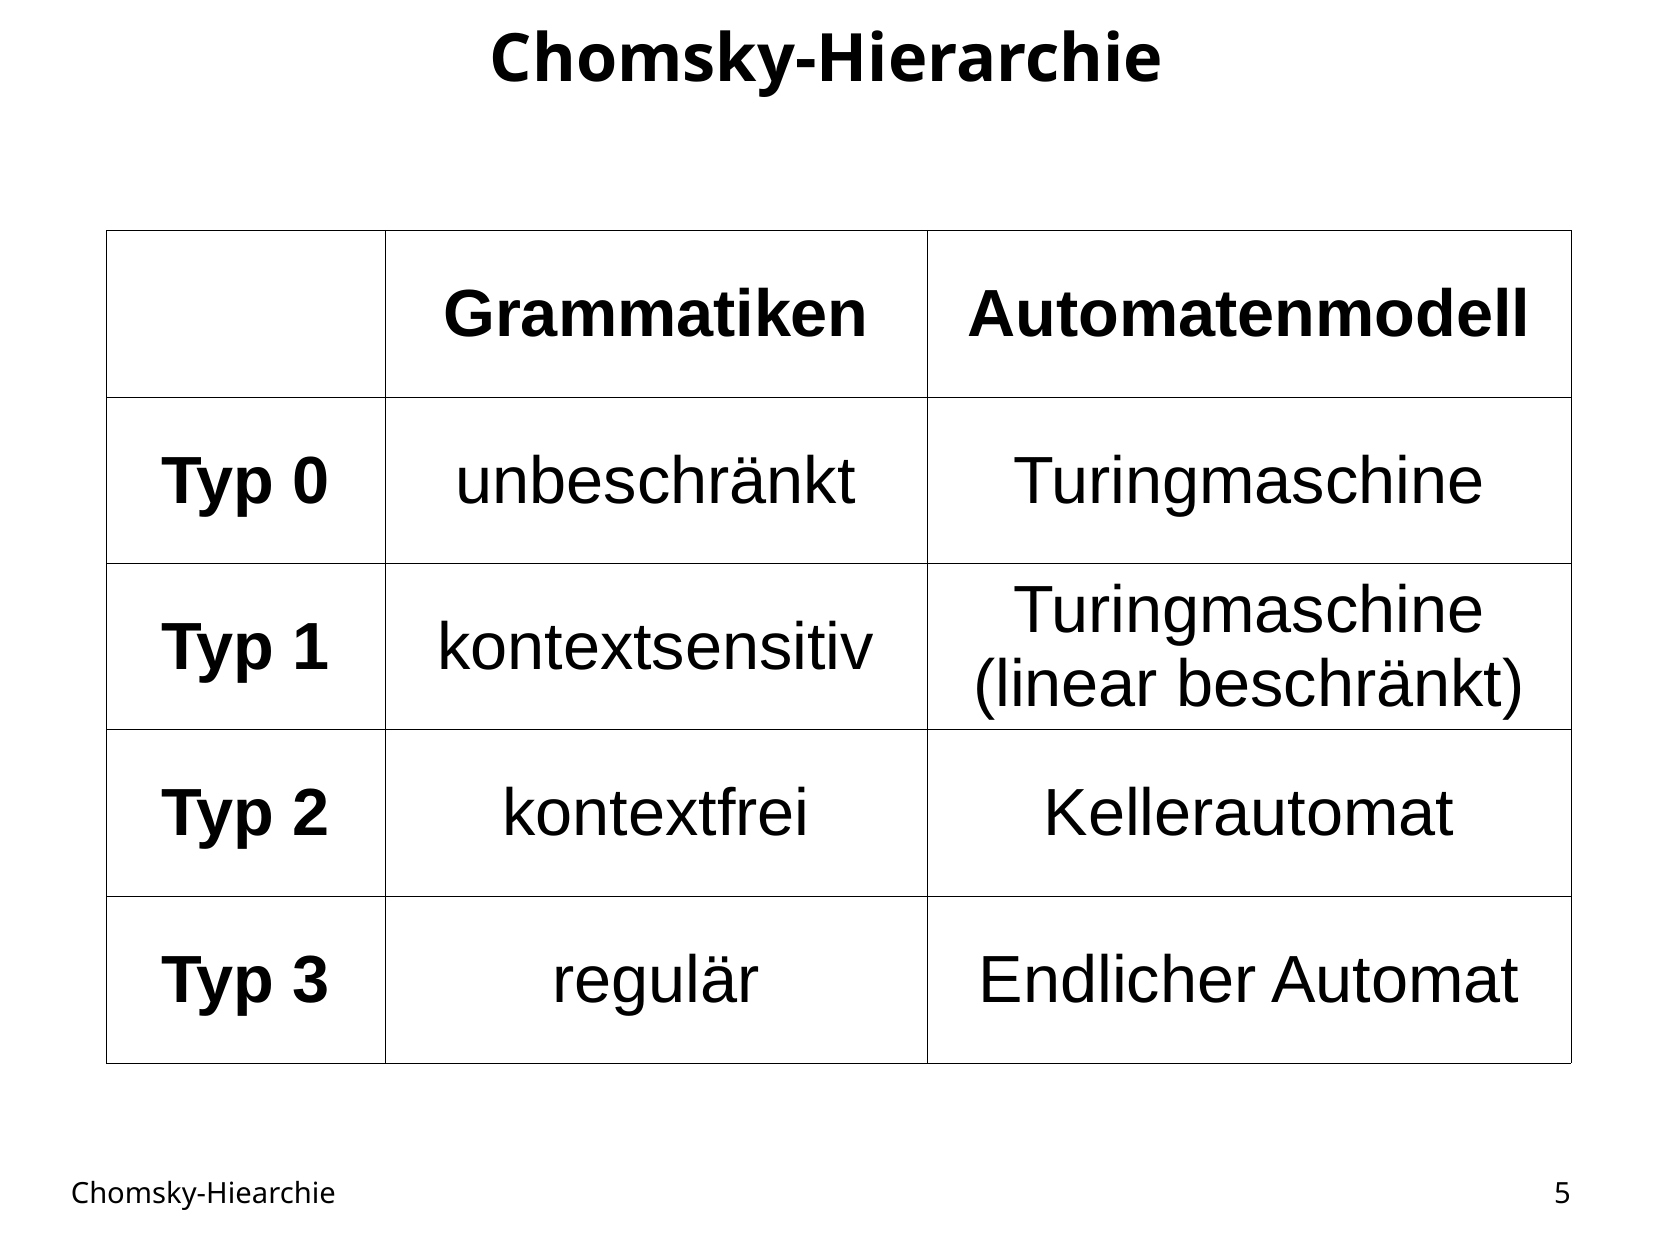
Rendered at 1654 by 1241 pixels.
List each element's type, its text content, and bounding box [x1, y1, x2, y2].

table_cell Typ 1 [107, 564, 385, 729]
table_cell Kellerautomat [928, 730, 1571, 896]
table_cell Endlicher Automat [928, 897, 1571, 1063]
table_cell kontextfrei [386, 730, 927, 896]
table_cell Turingmaschine [928, 398, 1571, 563]
table_cell regulär [386, 897, 927, 1063]
title Chomsky-Hierarchie [0, 5, 1654, 107]
table_header Automatenmodell [928, 231, 1571, 397]
table_header Grammatiken [386, 231, 927, 397]
table_header [107, 231, 385, 397]
table_cell Typ 3 [107, 897, 385, 1063]
table_cell unbeschränkt [386, 398, 927, 563]
table_cell Typ 0 [107, 398, 385, 563]
table_cell Turingmaschine (linear beschränkt) [928, 564, 1571, 729]
table_cell Typ 2 [107, 730, 385, 896]
table_cell kontextsensitiv [386, 564, 927, 729]
list [82, 177, 1571, 1123]
